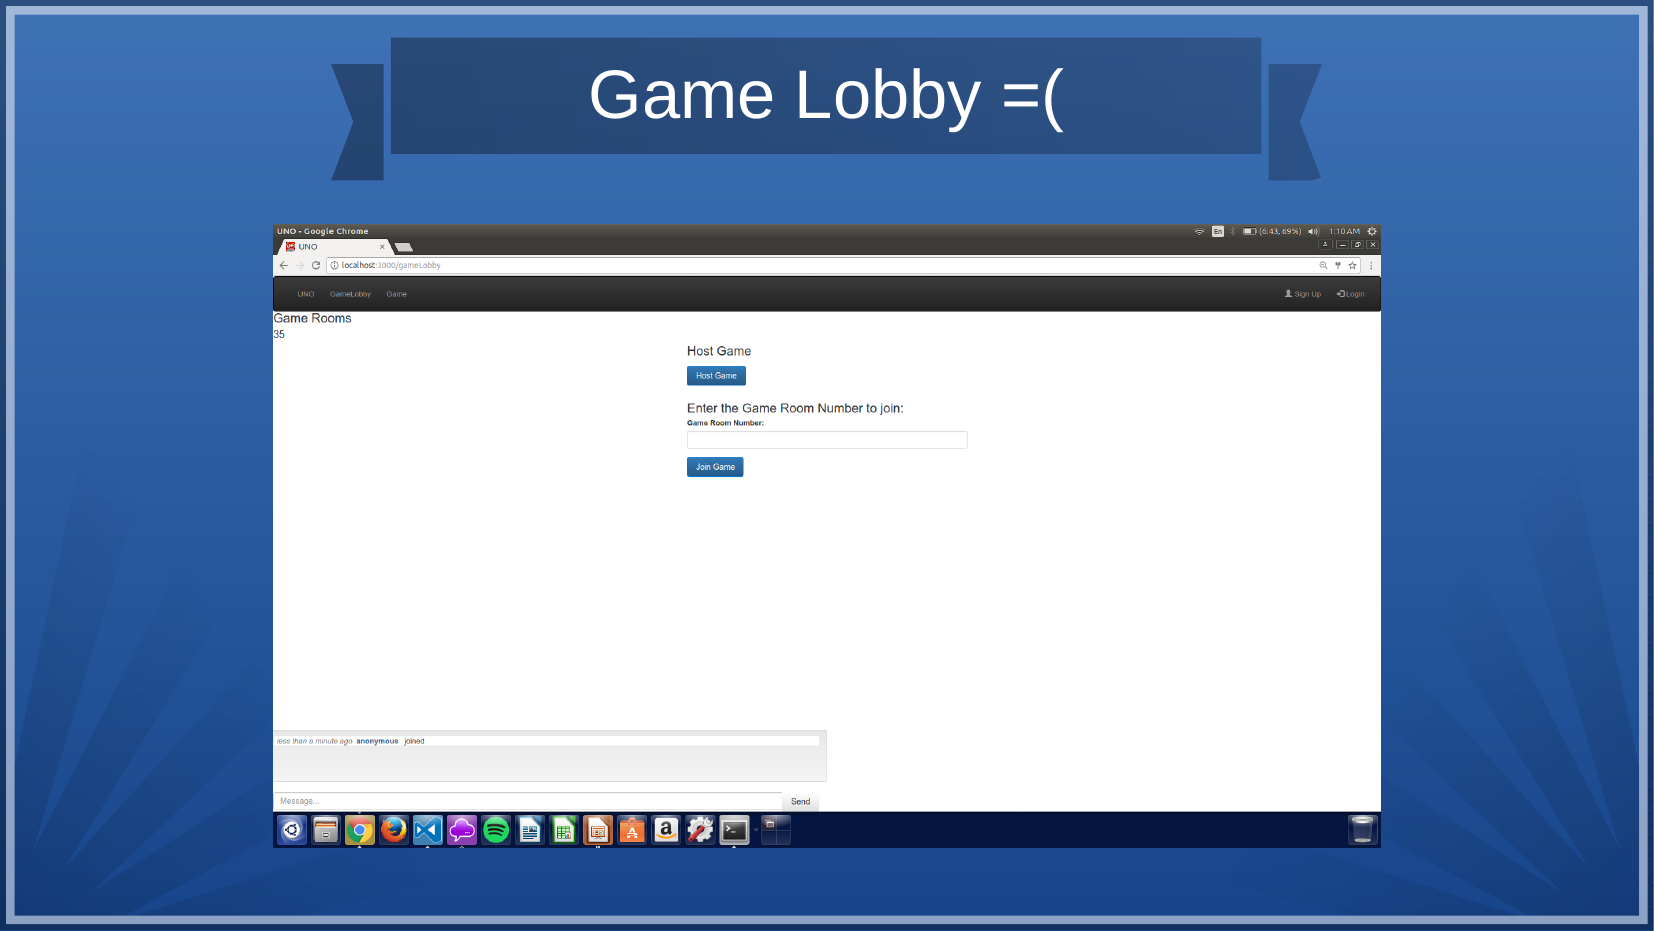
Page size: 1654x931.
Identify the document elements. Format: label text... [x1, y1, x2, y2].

title Game Lobby =( [389, 35, 1264, 154]
picture [273, 224, 1381, 848]
